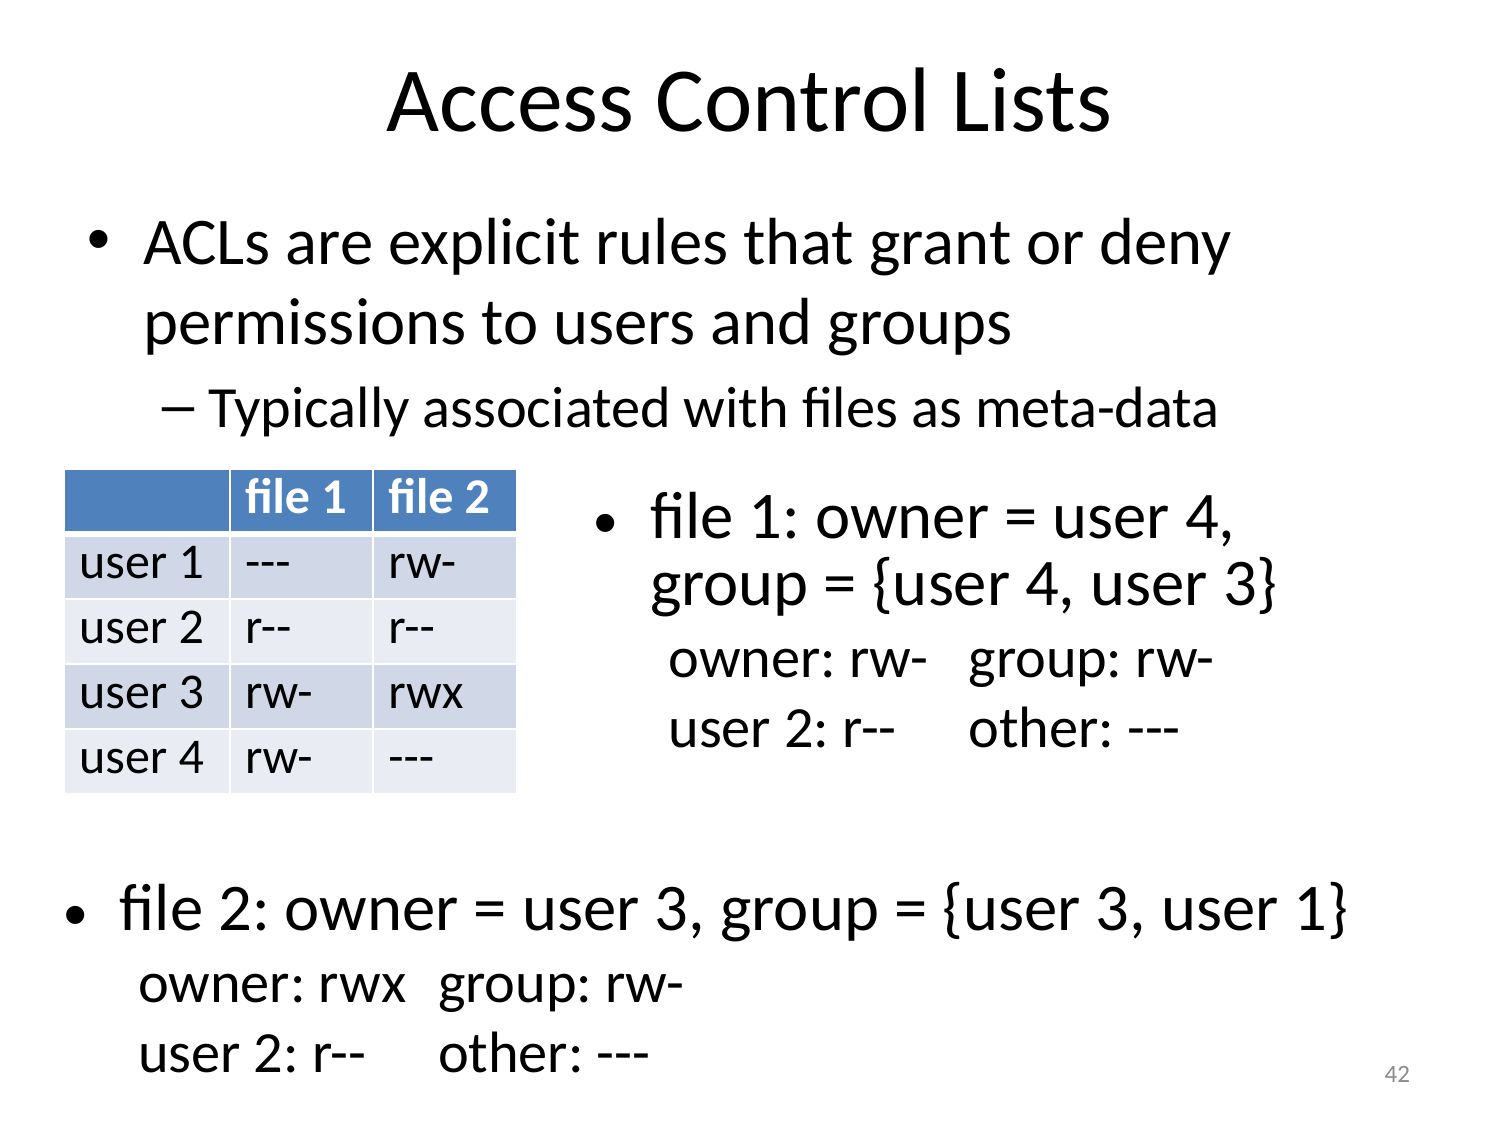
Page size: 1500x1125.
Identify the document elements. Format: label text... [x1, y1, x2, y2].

table_cell r-- [374, 600, 516, 663]
table_cell rw- [231, 665, 372, 728]
table_cell user 2 [65, 600, 229, 663]
table_cell user 4 [65, 730, 229, 793]
table_cell --- [374, 730, 516, 793]
text_box file 1: owner = user 4, group = {user 4, user 3} owner: rw- group: rw- user 2: r-- other: --- [578, 480, 1403, 840]
title Access Control Lists [75, 1, 1425, 189]
text_box file 2: owner = user 3, group = {user 3, user 1} owner: rwx group: rw- user 2: r-- other: --- [48, 873, 1446, 1125]
table_header file 2 [374, 470, 516, 531]
table_cell rw- [231, 730, 372, 793]
list ACLs are explicit rules that grant or deny permissions to users and groups Typically associated with files as meta-data [71, 190, 1422, 481]
table_cell user 3 [65, 665, 229, 728]
table_cell r-- [231, 600, 372, 663]
table_cell rw- [374, 537, 516, 598]
table_cell --- [231, 537, 372, 598]
table_header [65, 470, 229, 531]
table_header file 1 [231, 470, 372, 531]
table_cell user 1 [65, 537, 229, 598]
table_cell rwx [374, 665, 516, 728]
